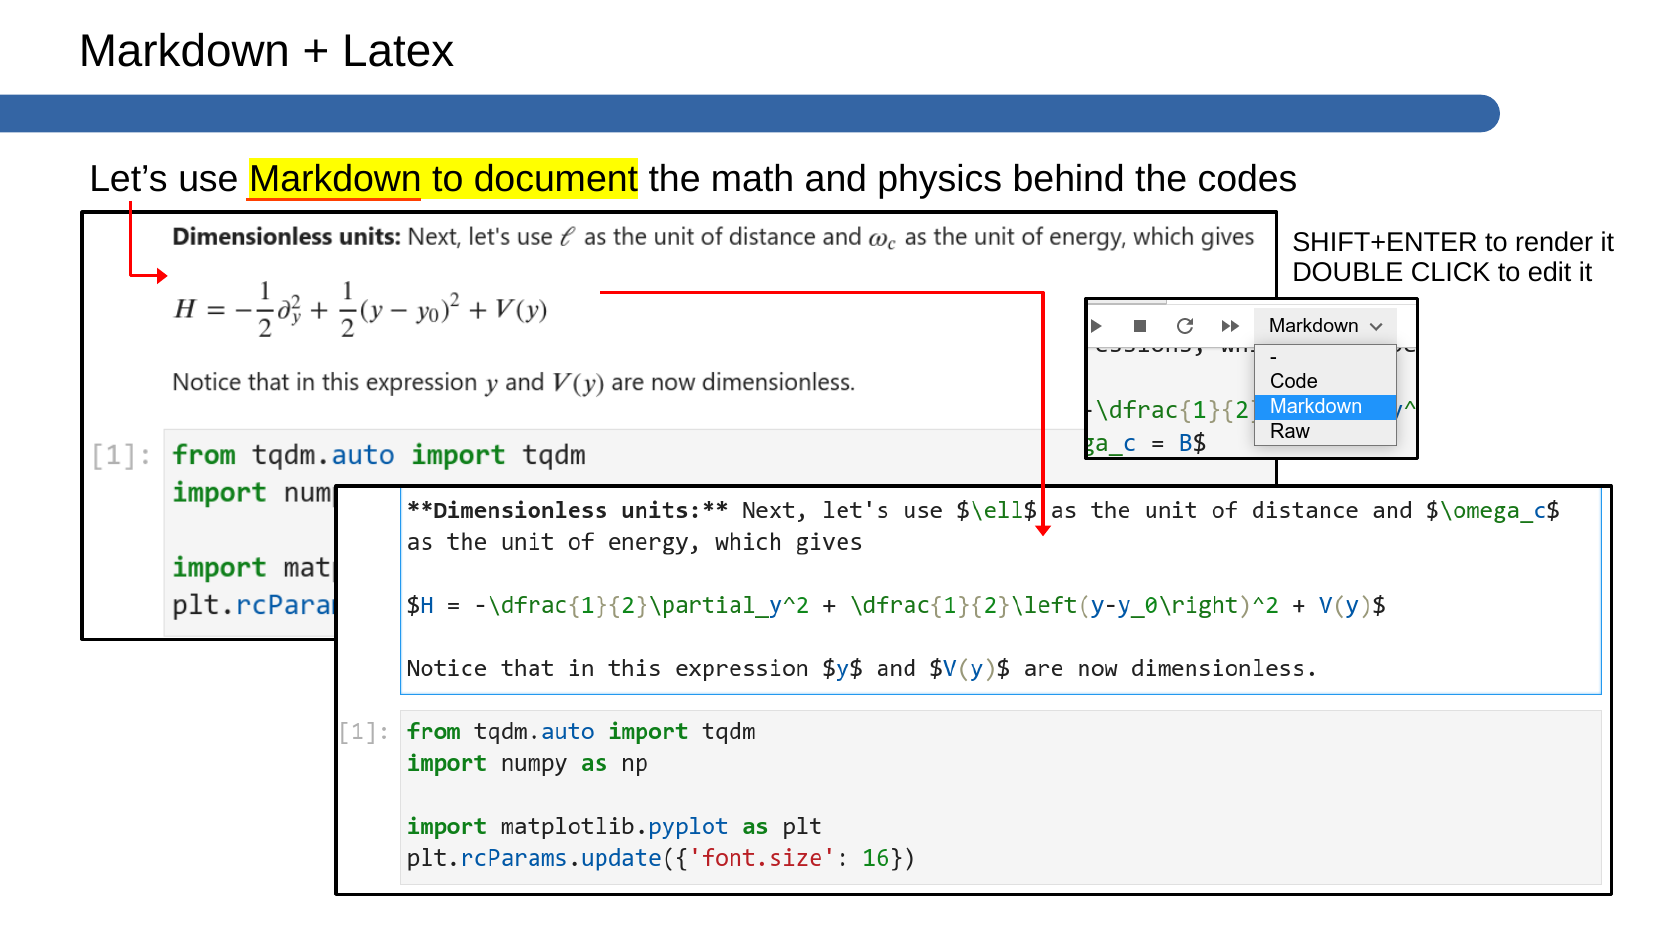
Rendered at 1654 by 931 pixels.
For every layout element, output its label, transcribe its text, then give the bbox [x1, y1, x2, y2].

title Markdown + Latex [78, 25, 1568, 77]
picture [83, 213, 1276, 638]
text_box Let’s use Markdown to document the math and physics behind the codes [74, 150, 1313, 207]
picture [337, 487, 1610, 893]
picture [1087, 300, 1416, 457]
text_box SHIFT+ENTER to render it DOUBLE CLICK to edit it [1277, 219, 1629, 295]
